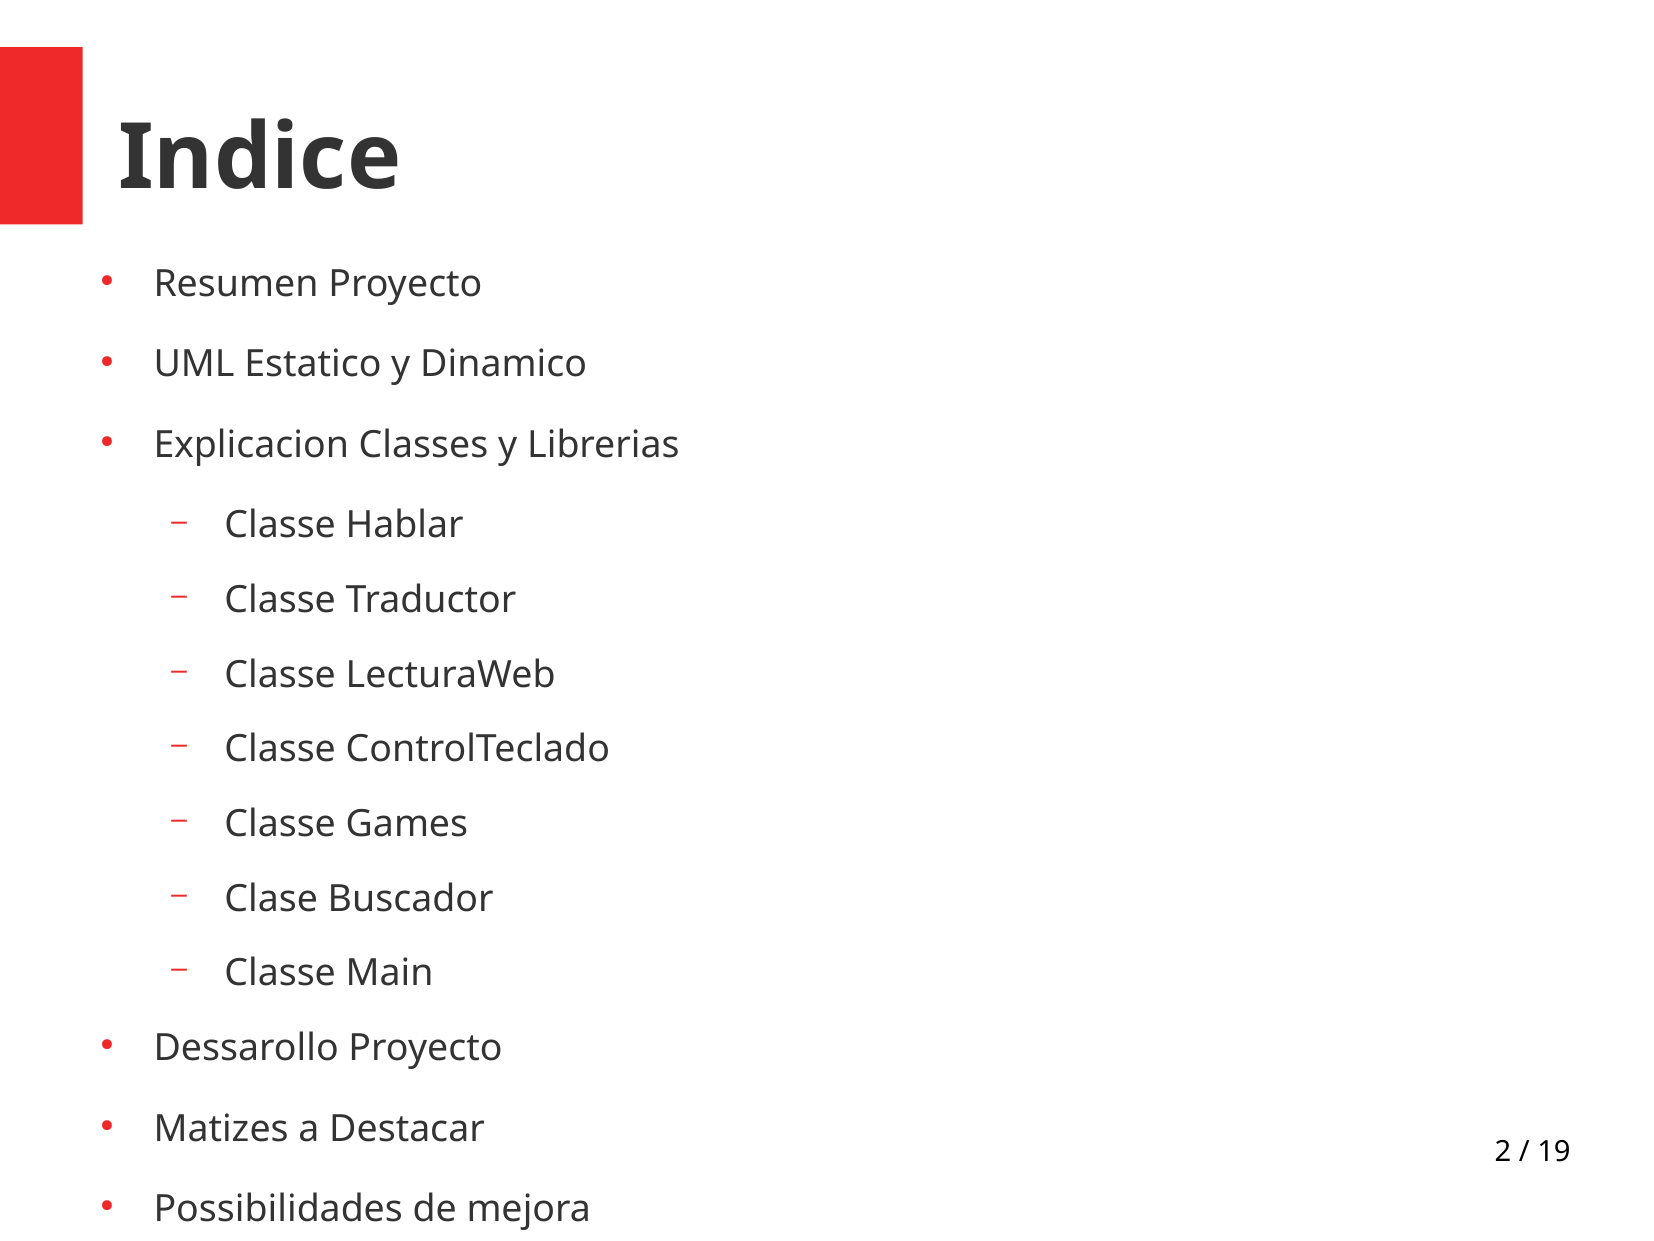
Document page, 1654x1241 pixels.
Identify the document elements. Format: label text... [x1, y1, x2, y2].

list Resumen Proyecto UML Estatico y Dinamico Explicacion Classes y Librerias Classe Hablar Classe Traductor Classe LecturaWeb Classe ControlTeclado Classe Games Clase Buscador Classe Main Dessarollo Proyecto Matizes a Destacar Possibilidades de mejora [82, 256, 1501, 1141]
title Indice [118, 49, 1571, 257]
